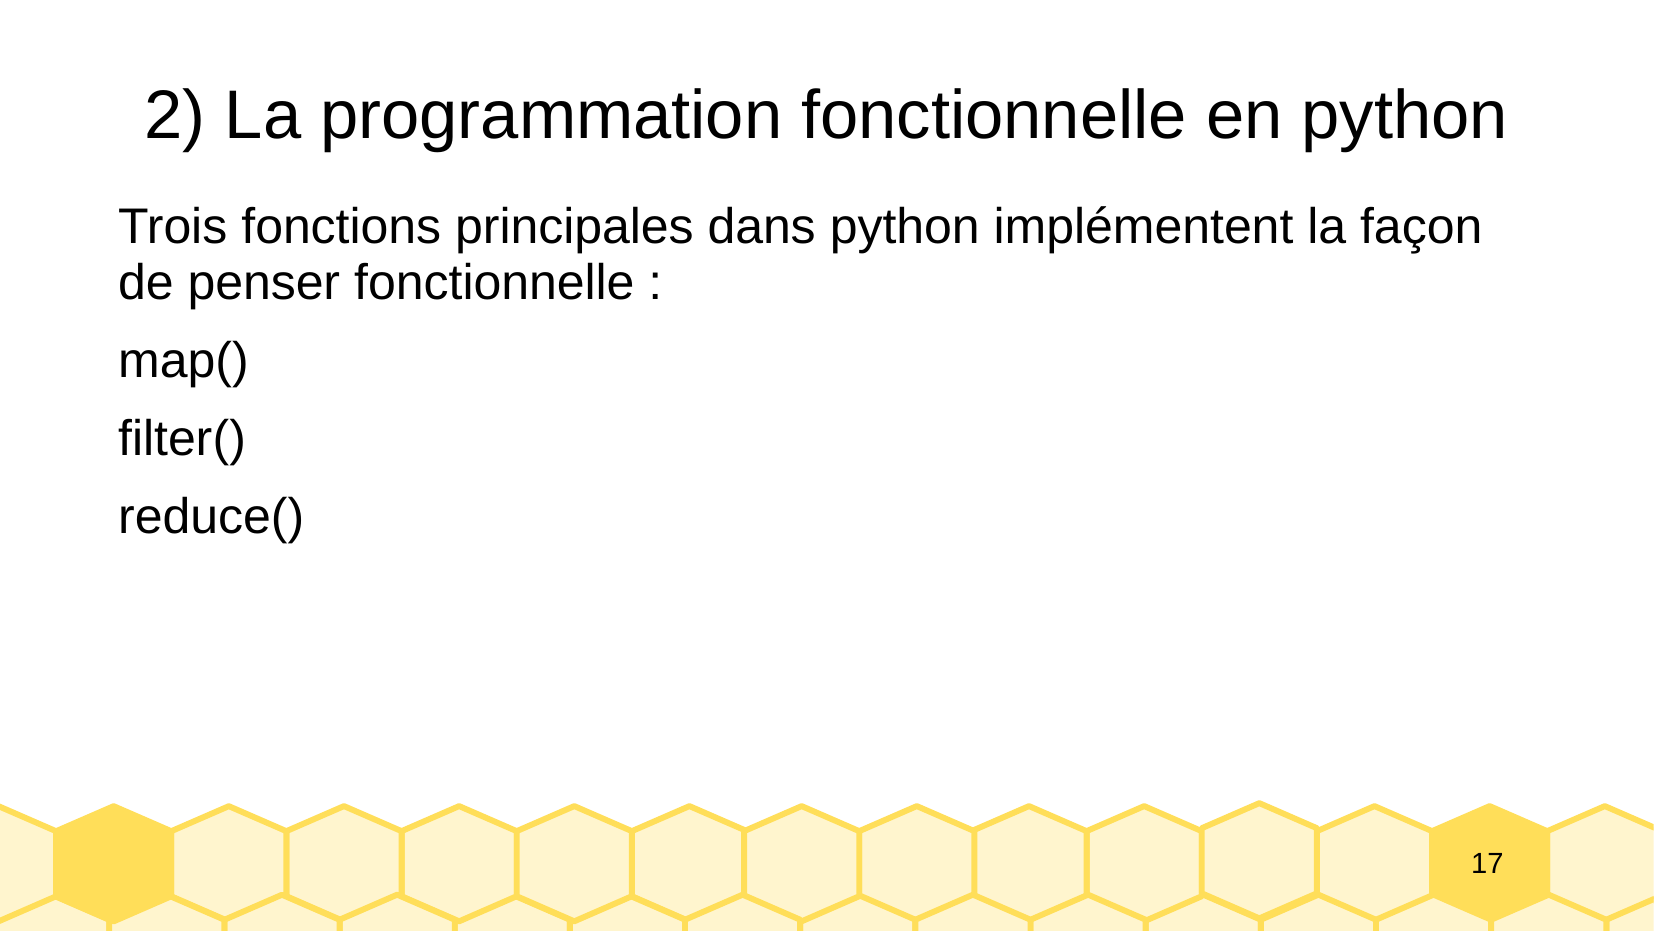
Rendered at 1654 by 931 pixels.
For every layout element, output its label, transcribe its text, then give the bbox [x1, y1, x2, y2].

list Trois fonctions principales dans python implémentent la façon de penser fonctionnelle : map() filter() reduce() [47, 198, 1536, 739]
title 2) La programmation fonctionnelle en python [82, 37, 1571, 193]
